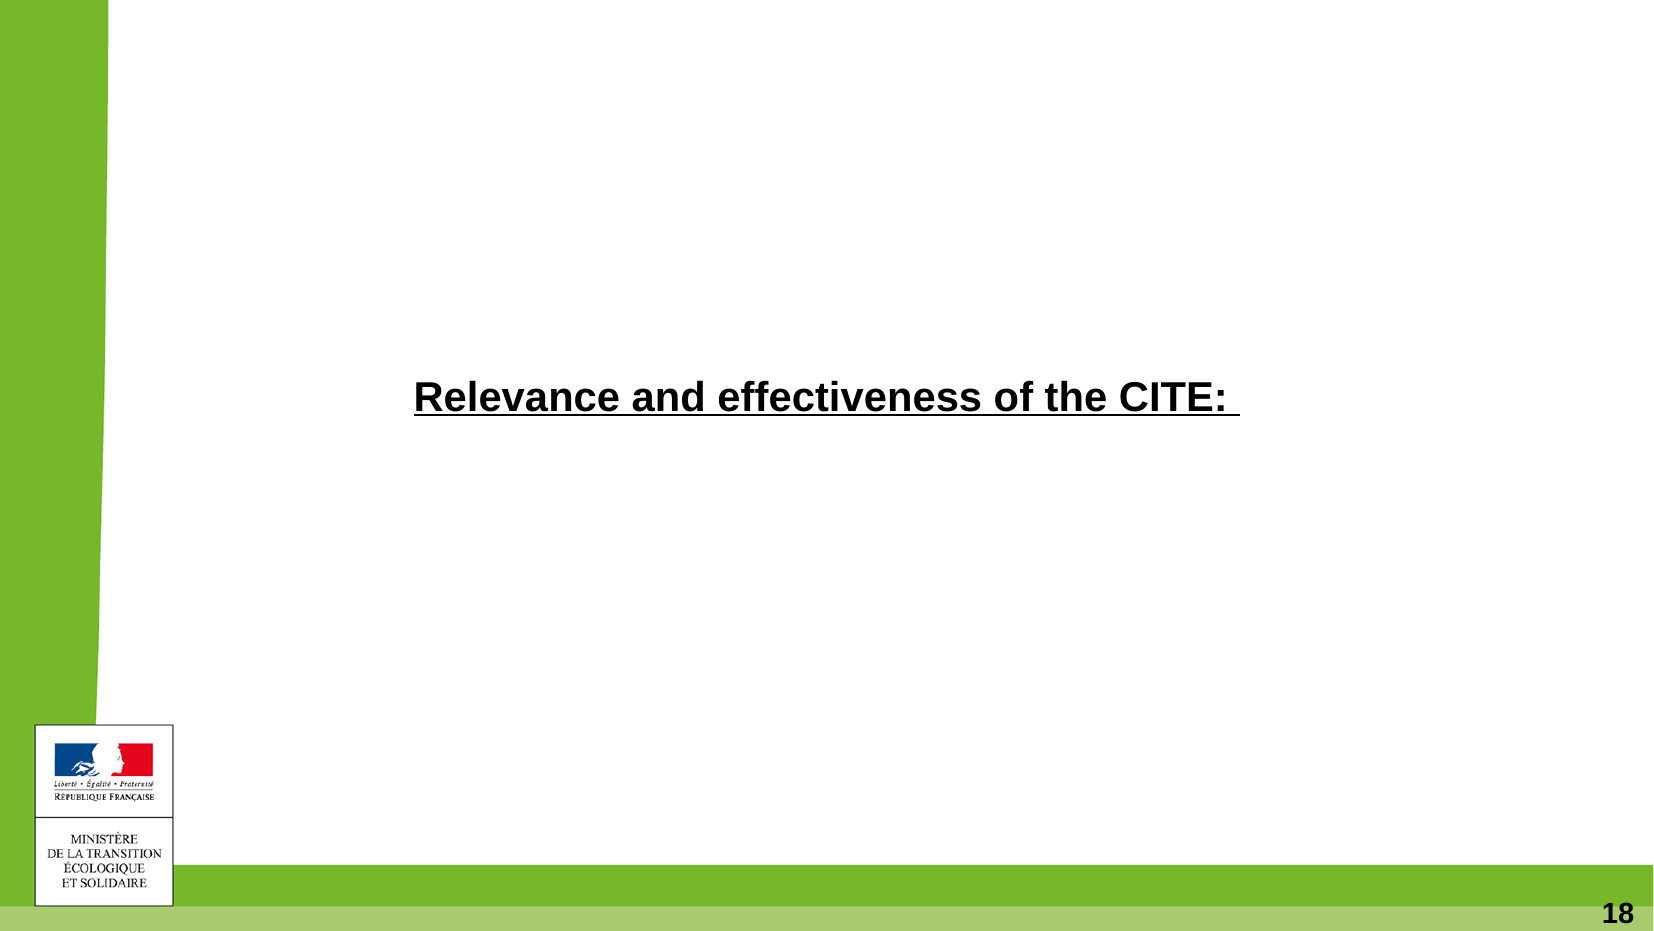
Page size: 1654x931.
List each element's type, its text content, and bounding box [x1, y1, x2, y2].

subtitle Relevance and effectiveness of the CITE: [82, 37, 1571, 758]
picture [0, 0, 1654, 931]
